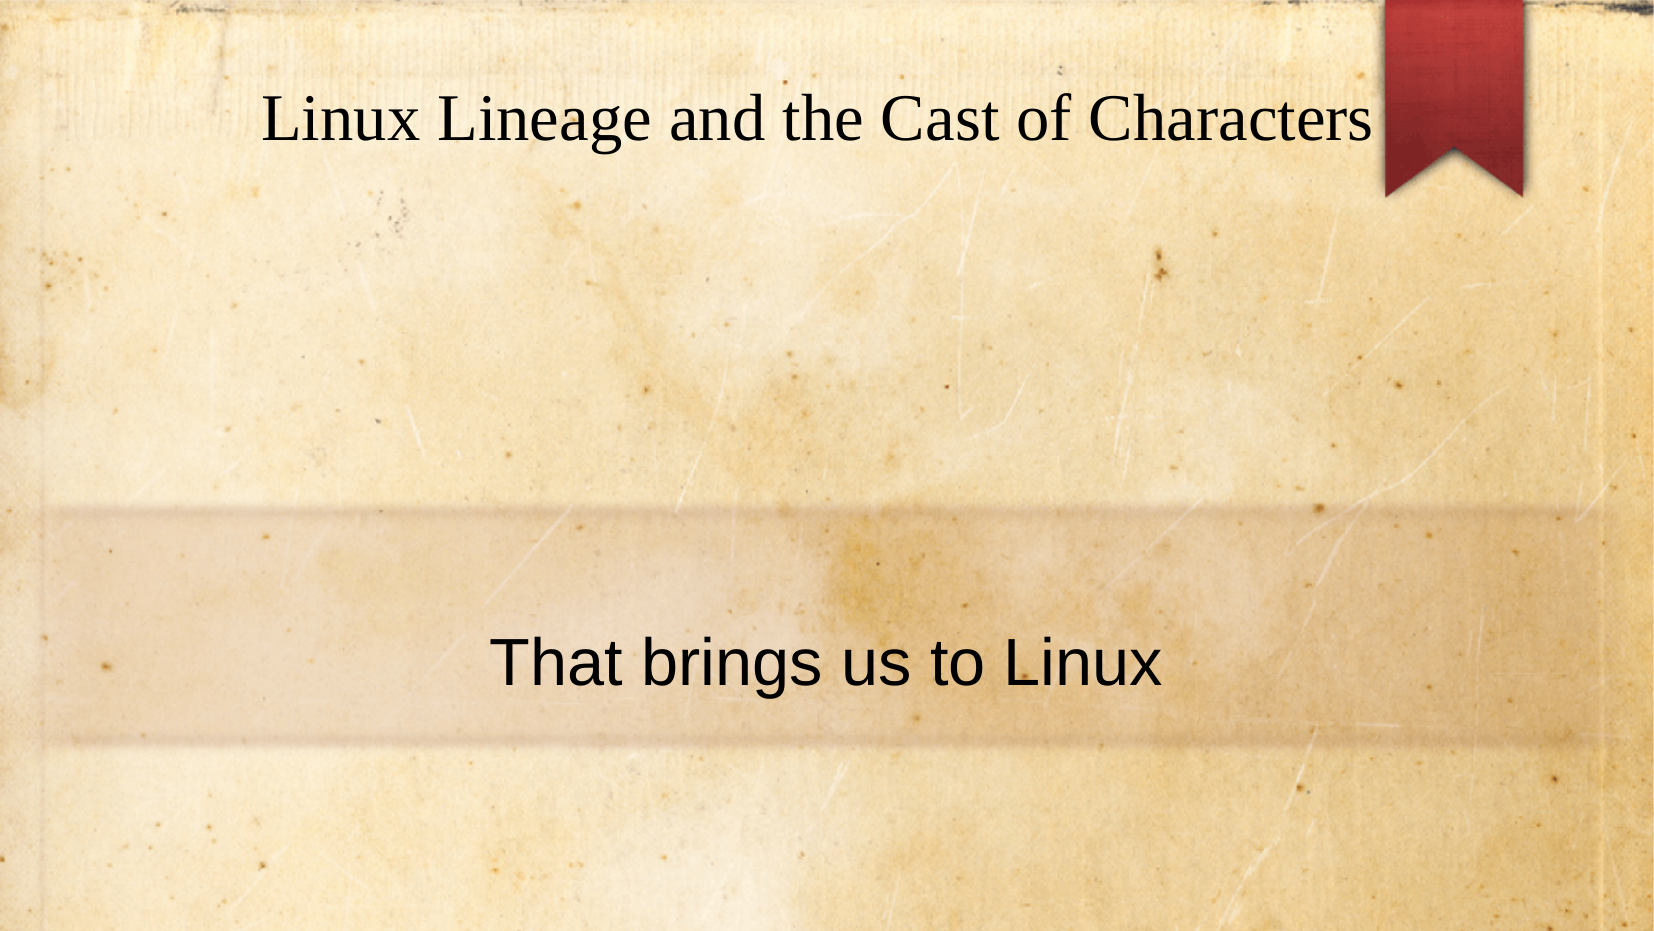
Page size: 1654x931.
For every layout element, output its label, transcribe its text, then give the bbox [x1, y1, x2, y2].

text_box That brings us to Linux [82, 299, 1571, 931]
picture [0, 0, 1654, 931]
text_box Linux Lineage and the Cast of Characters [82, 47, 1571, 180]
